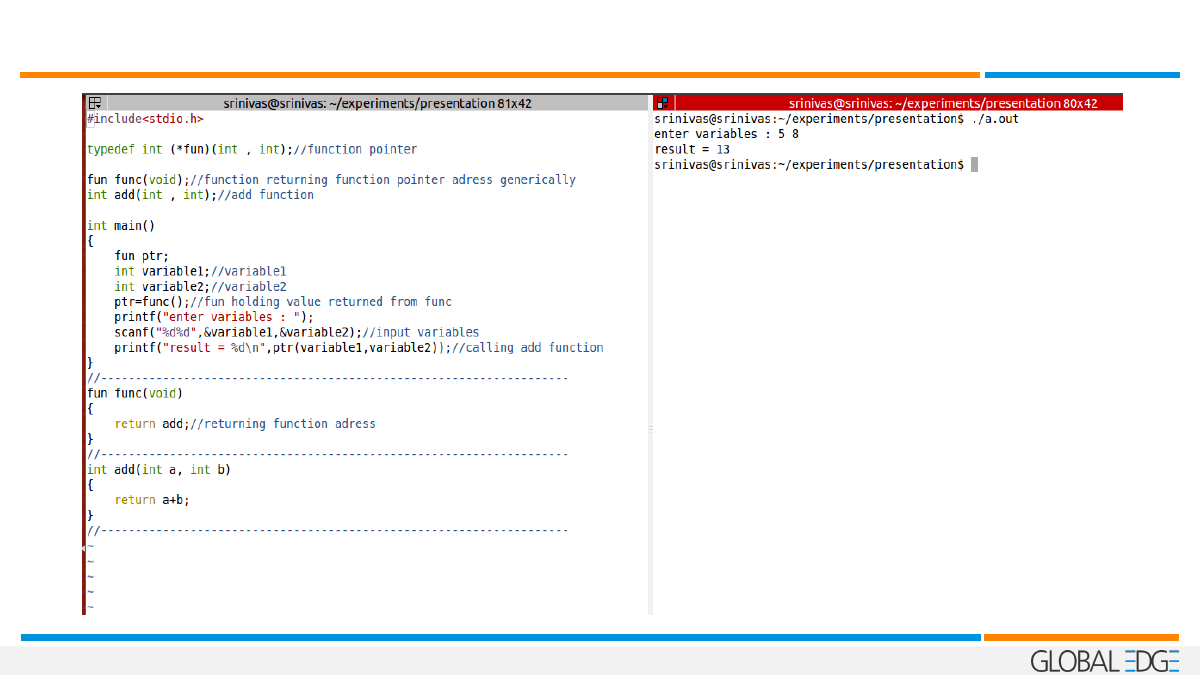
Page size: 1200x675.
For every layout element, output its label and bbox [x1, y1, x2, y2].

picture [1031, 650, 1179, 672]
picture [82, 93, 1123, 615]
